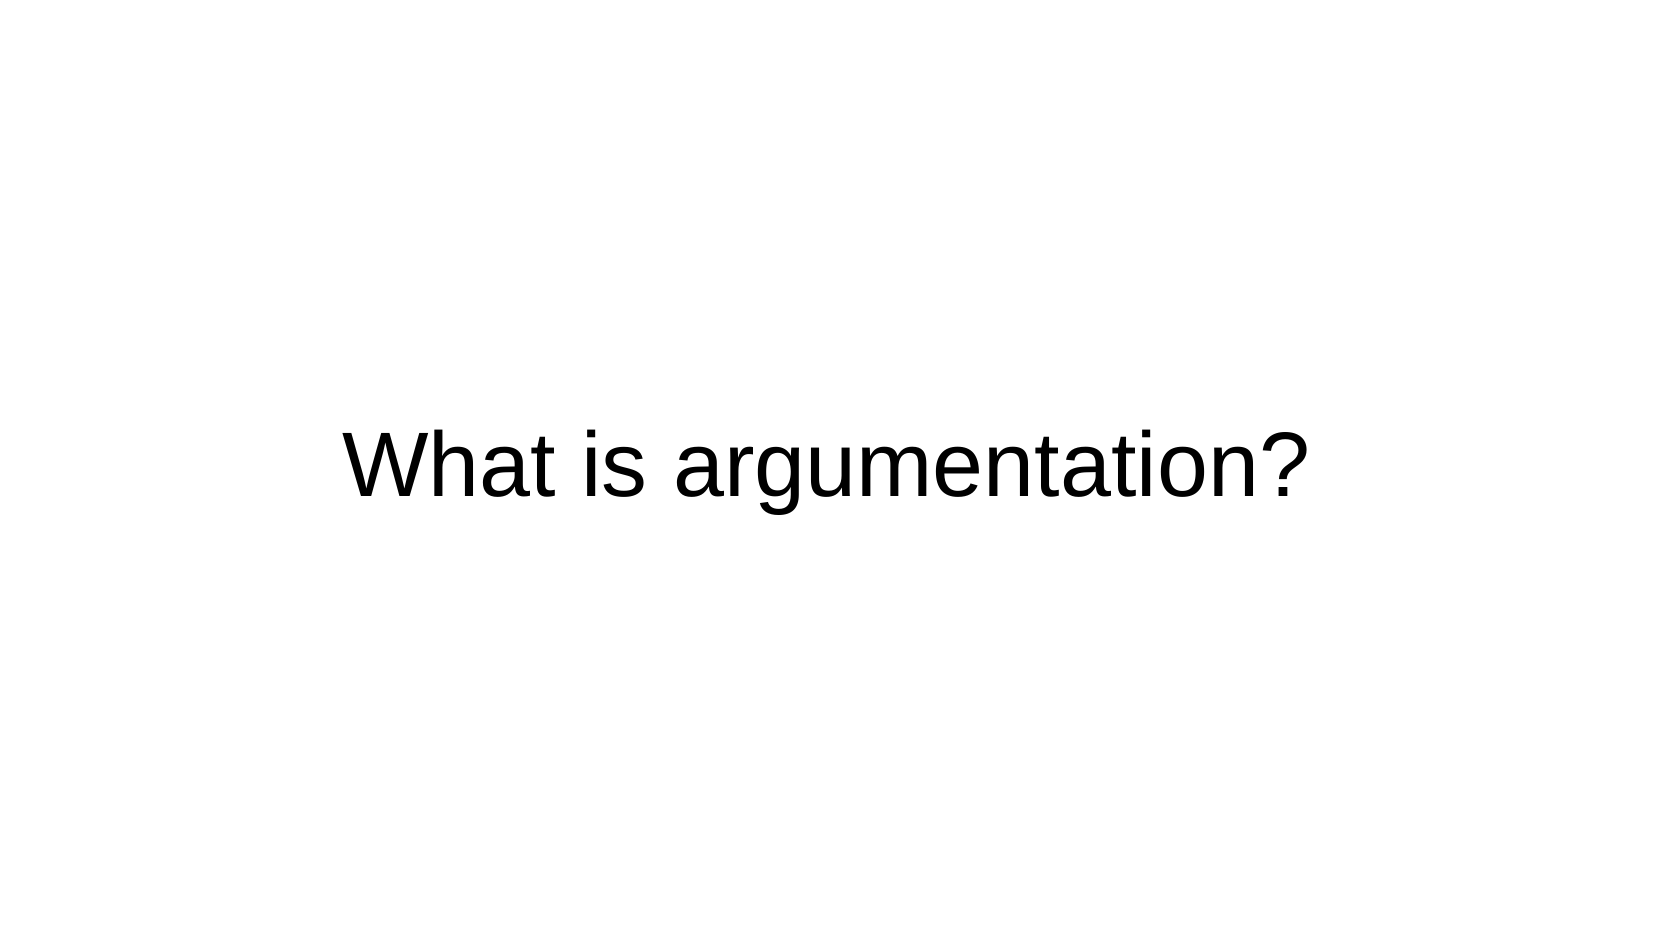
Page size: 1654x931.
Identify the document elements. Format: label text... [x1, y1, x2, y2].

title What is argumentation? [82, 0, 1571, 931]
